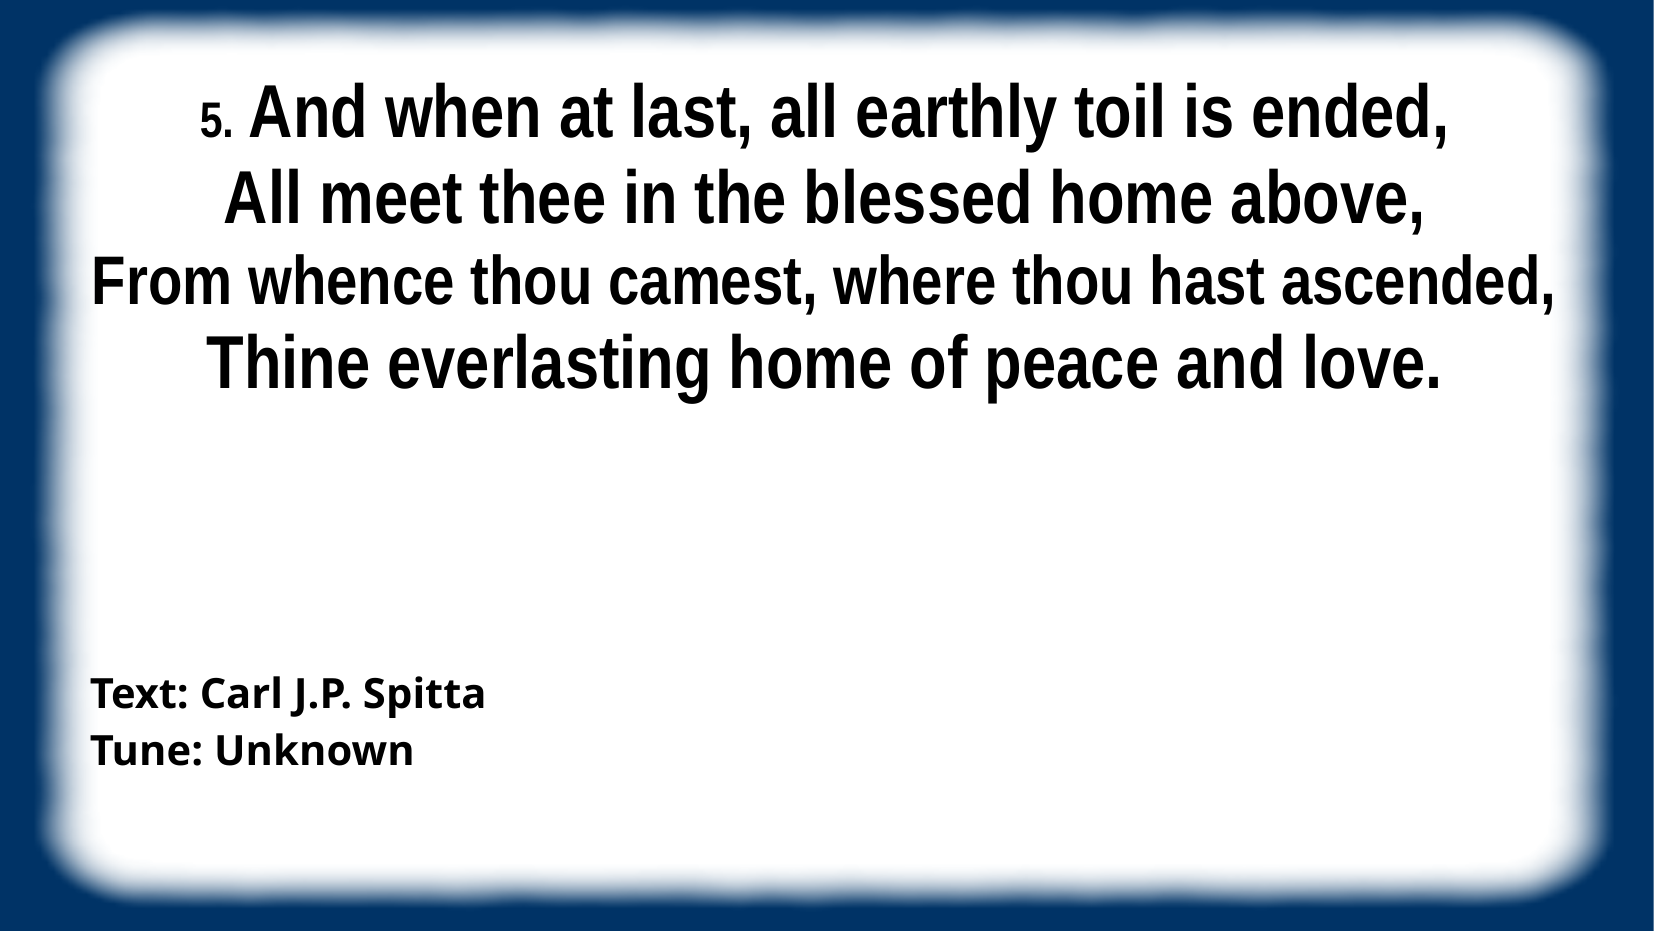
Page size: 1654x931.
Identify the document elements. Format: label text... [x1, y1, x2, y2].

text_box 5. And when at last, all earthly toil is ended, All meet thee in the blessed home above, From whence thou camest, where thou hast ascended, Thine everlasting home of peace and love. Text: Carl J.P. Spitta Tune: Unknown [75, 60, 1576, 783]
picture [0, 0, 1654, 931]
